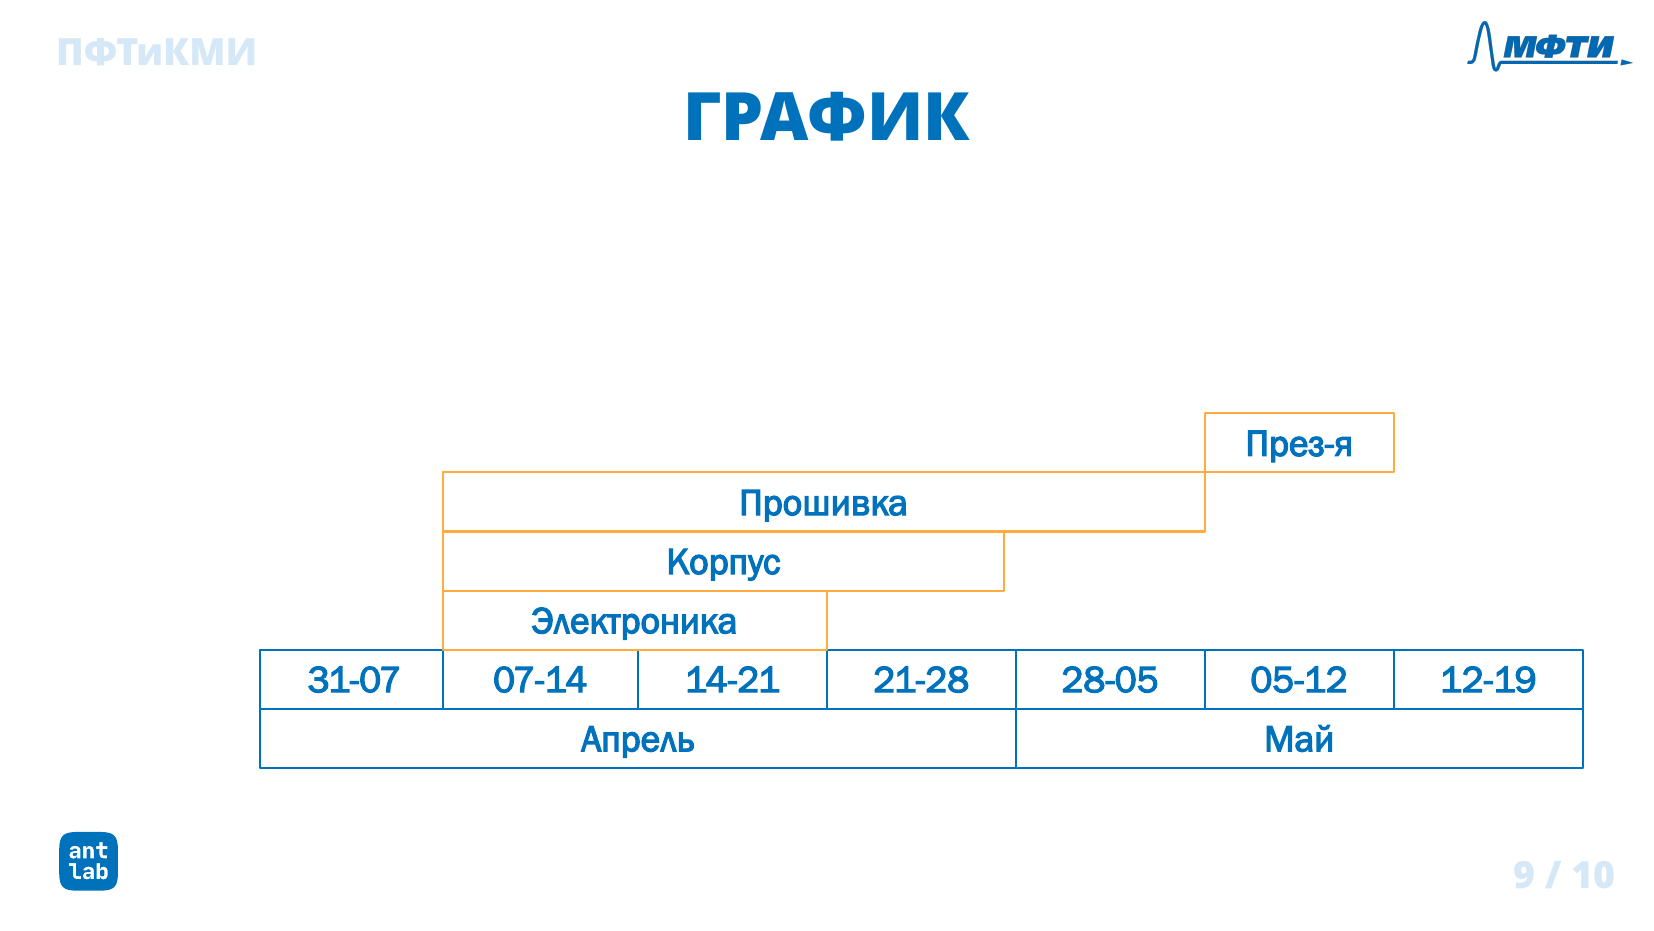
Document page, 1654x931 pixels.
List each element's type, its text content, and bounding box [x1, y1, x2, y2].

text_box През-я [1204, 413, 1394, 473]
text_box 14-21 [637, 650, 826, 708]
text_box 28-05 [1015, 649, 1204, 708]
text_box 21-28 [826, 649, 1015, 708]
text_box Корпус [442, 532, 1004, 591]
text_box Прошивка [442, 472, 1205, 532]
title ГРАФИК [82, 37, 1571, 193]
text_box 31-07 [259, 649, 442, 708]
text_box 07-14 [442, 650, 637, 708]
picture [1446, 0, 1654, 93]
text_box Апрель [259, 708, 1015, 768]
text_box Май [1015, 708, 1583, 768]
text_box Электроника [442, 590, 827, 650]
text_box 05-12 [1204, 649, 1393, 708]
text_box 12-19 [1393, 649, 1583, 709]
